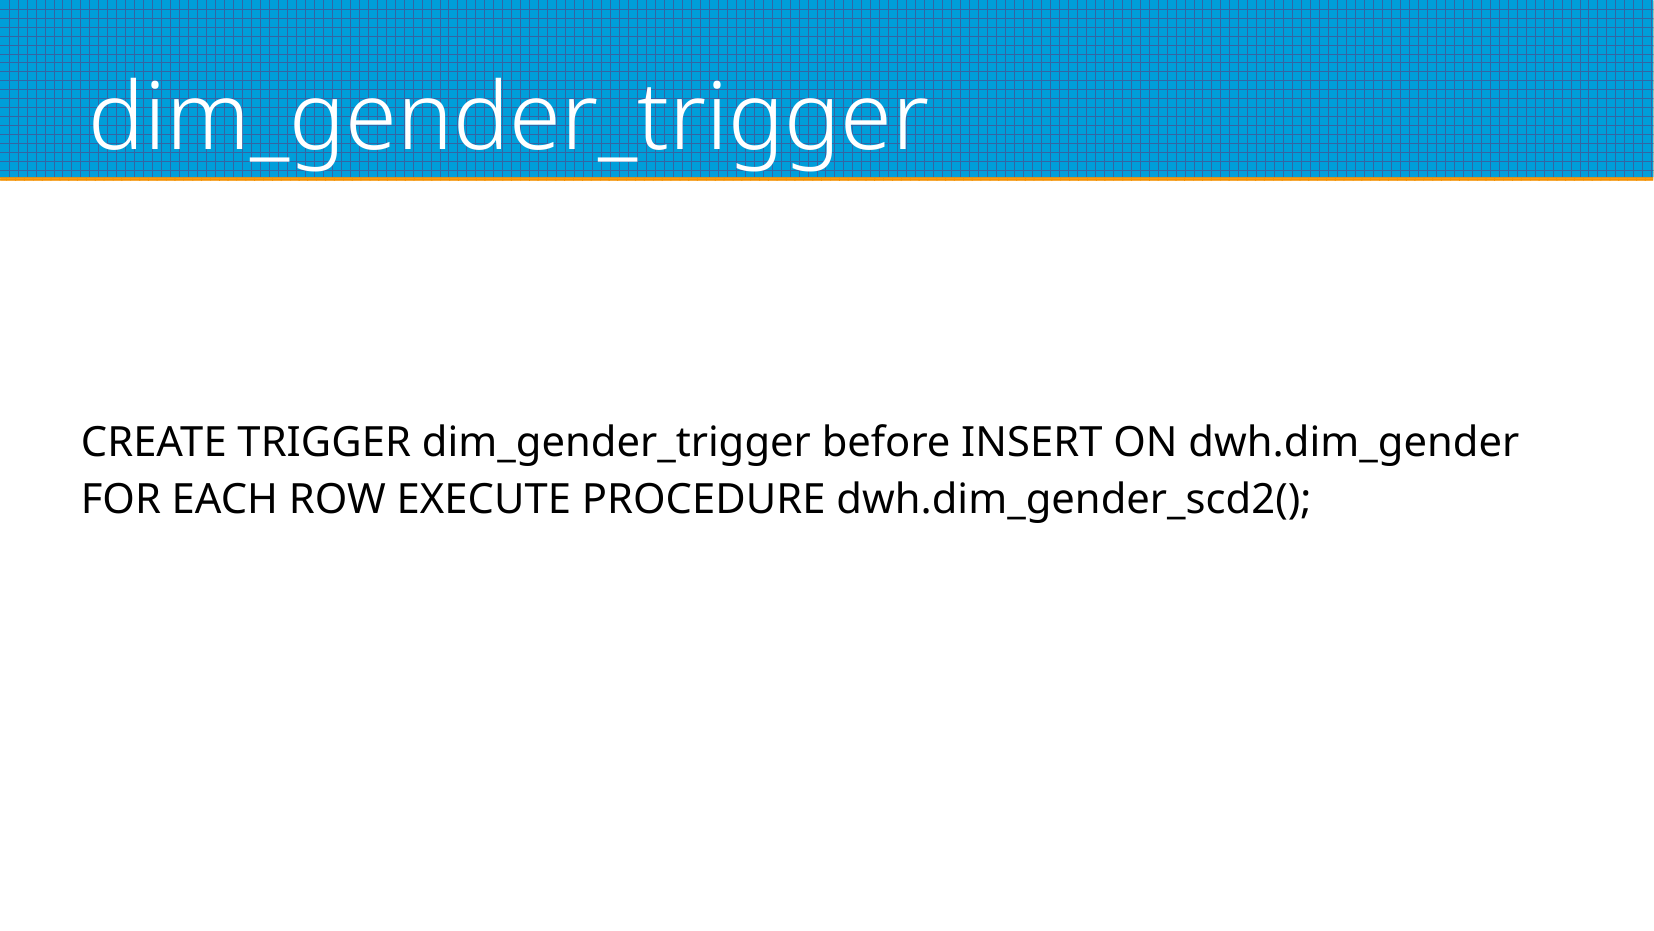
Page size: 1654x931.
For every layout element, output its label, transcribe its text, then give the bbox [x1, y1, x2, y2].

title dim_gender_trigger [88, 14, 1565, 178]
text_box CREATE TRIGGER dim_gender_trigger before INSERT ON dwh.dim_gender FOR EACH ROW EXECUTE PROCEDURE dwh.dim_gender_scd2(); [75, 405, 1538, 532]
